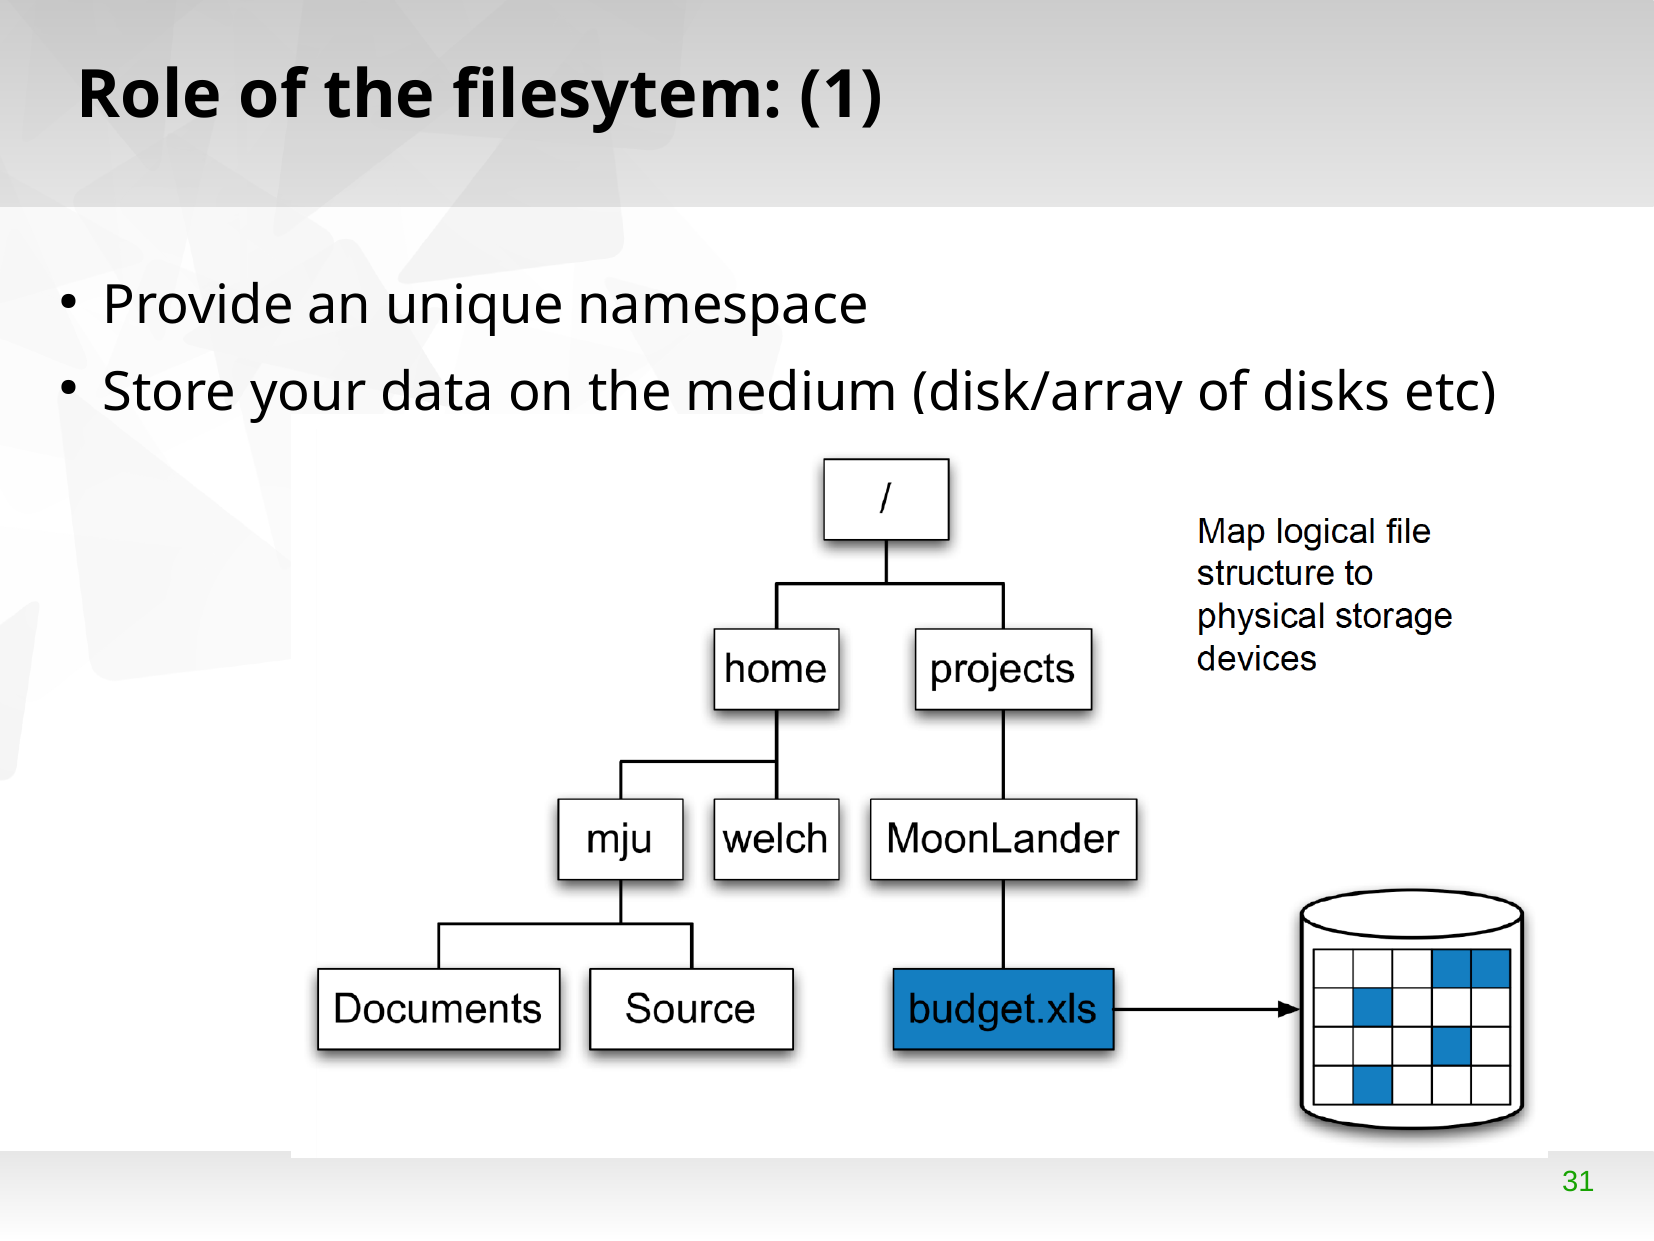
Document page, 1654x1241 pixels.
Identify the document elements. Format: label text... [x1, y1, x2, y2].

picture [291, 414, 1548, 1158]
picture [0, 0, 783, 931]
list Provide an unique namespace Store your data on the medium (disk/array of disks etc) [59, 265, 1595, 986]
title Role of the filesytem: (1) [76, 17, 1613, 166]
